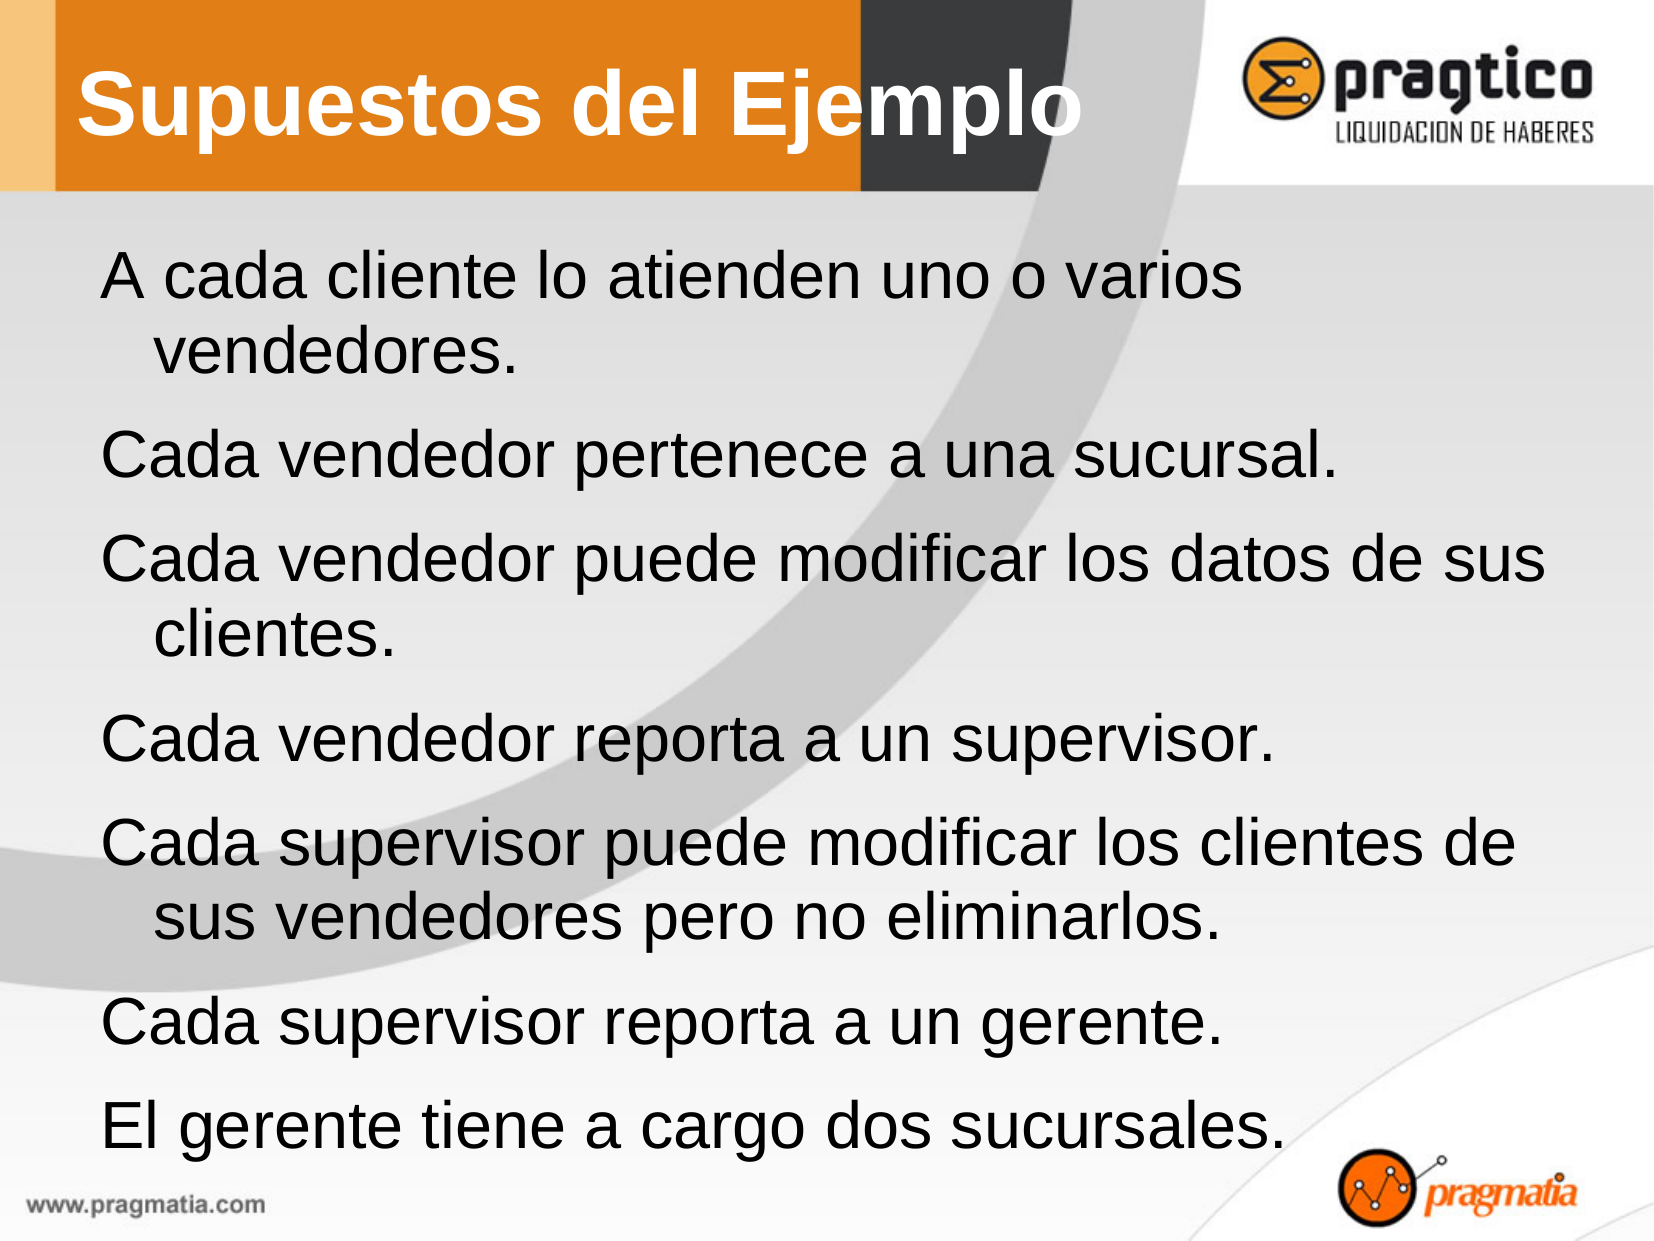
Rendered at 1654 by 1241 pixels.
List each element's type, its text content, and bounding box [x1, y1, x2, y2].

list A cada cliente lo atienden uno o varios vendedores. Cada vendedor pertenece a una sucursal. Cada vendedor puede modificar los datos de sus clientes. Cada vendedor reporta a un supervisor. Cada supervisor puede modificar los clientes de sus vendedores pero no eliminarlos. Cada supervisor reporta a un gerente. El gerente tiene a cargo dos sucursales. [82, 238, 1571, 1163]
title Supuestos del Ejemplo [76, 0, 1565, 208]
picture [0, 0, 1654, 1241]
